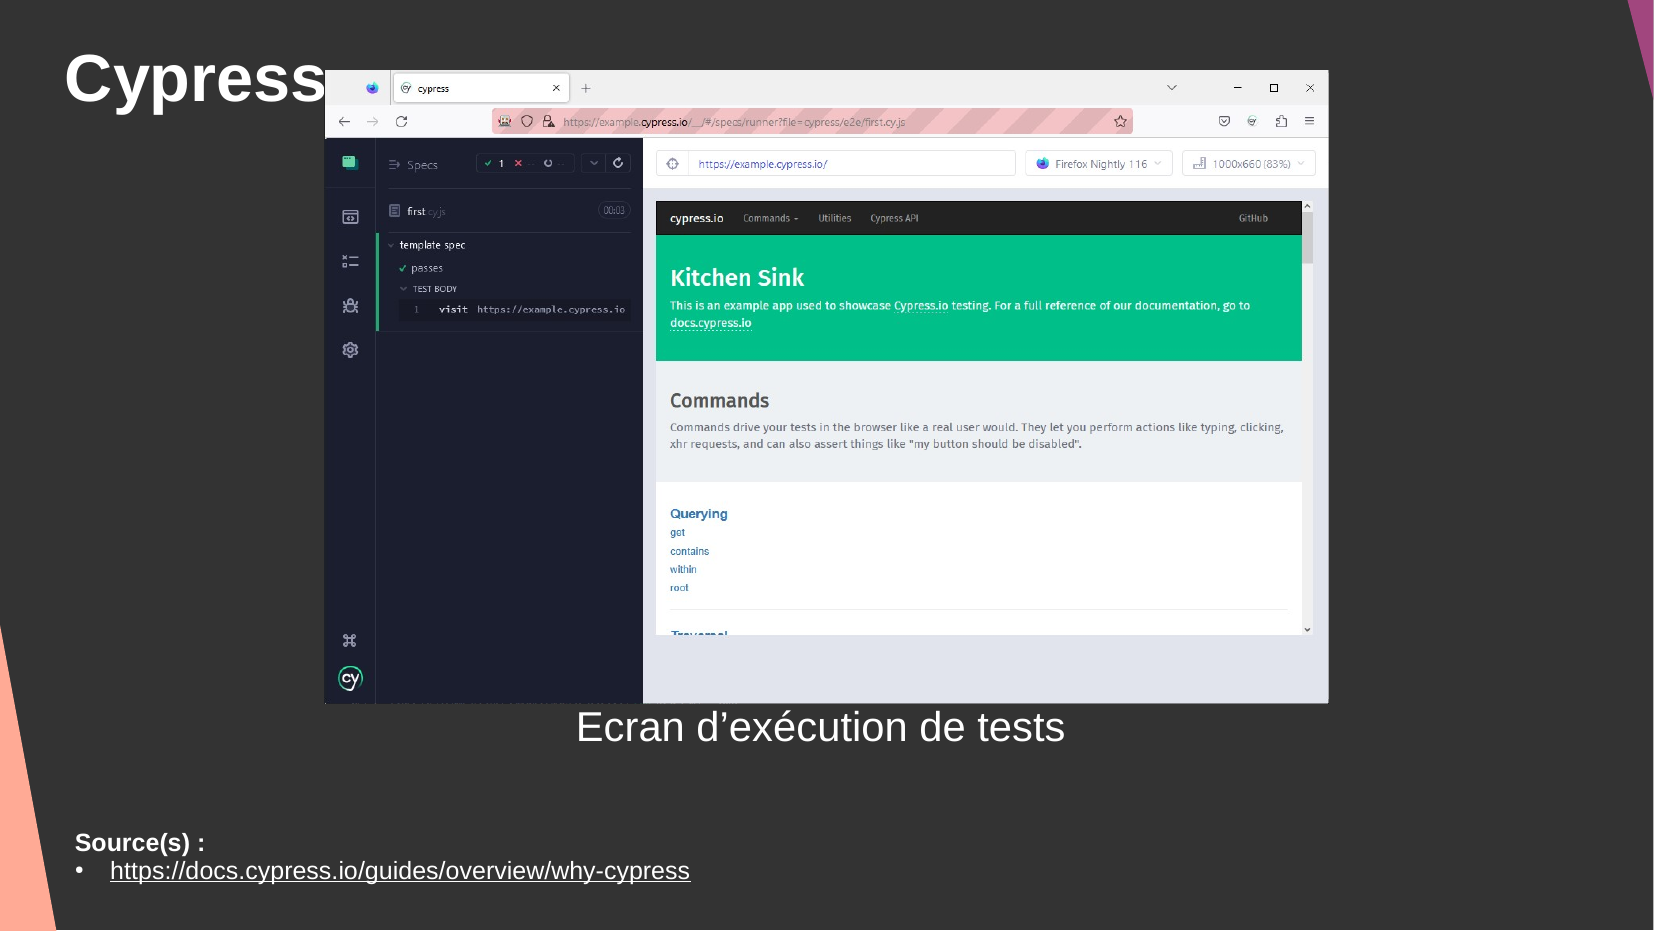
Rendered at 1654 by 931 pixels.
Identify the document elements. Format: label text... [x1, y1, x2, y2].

title Cypress [64, 40, 556, 116]
text_box [1627, 0, 1654, 103]
text_box Source(s) : https://docs.cypress.io/guides/overview/why-cypress [60, 821, 1546, 906]
text_box [0, 625, 57, 931]
list Ecran d’exécution de tests [330, 704, 1312, 763]
picture [324, 70, 1329, 704]
